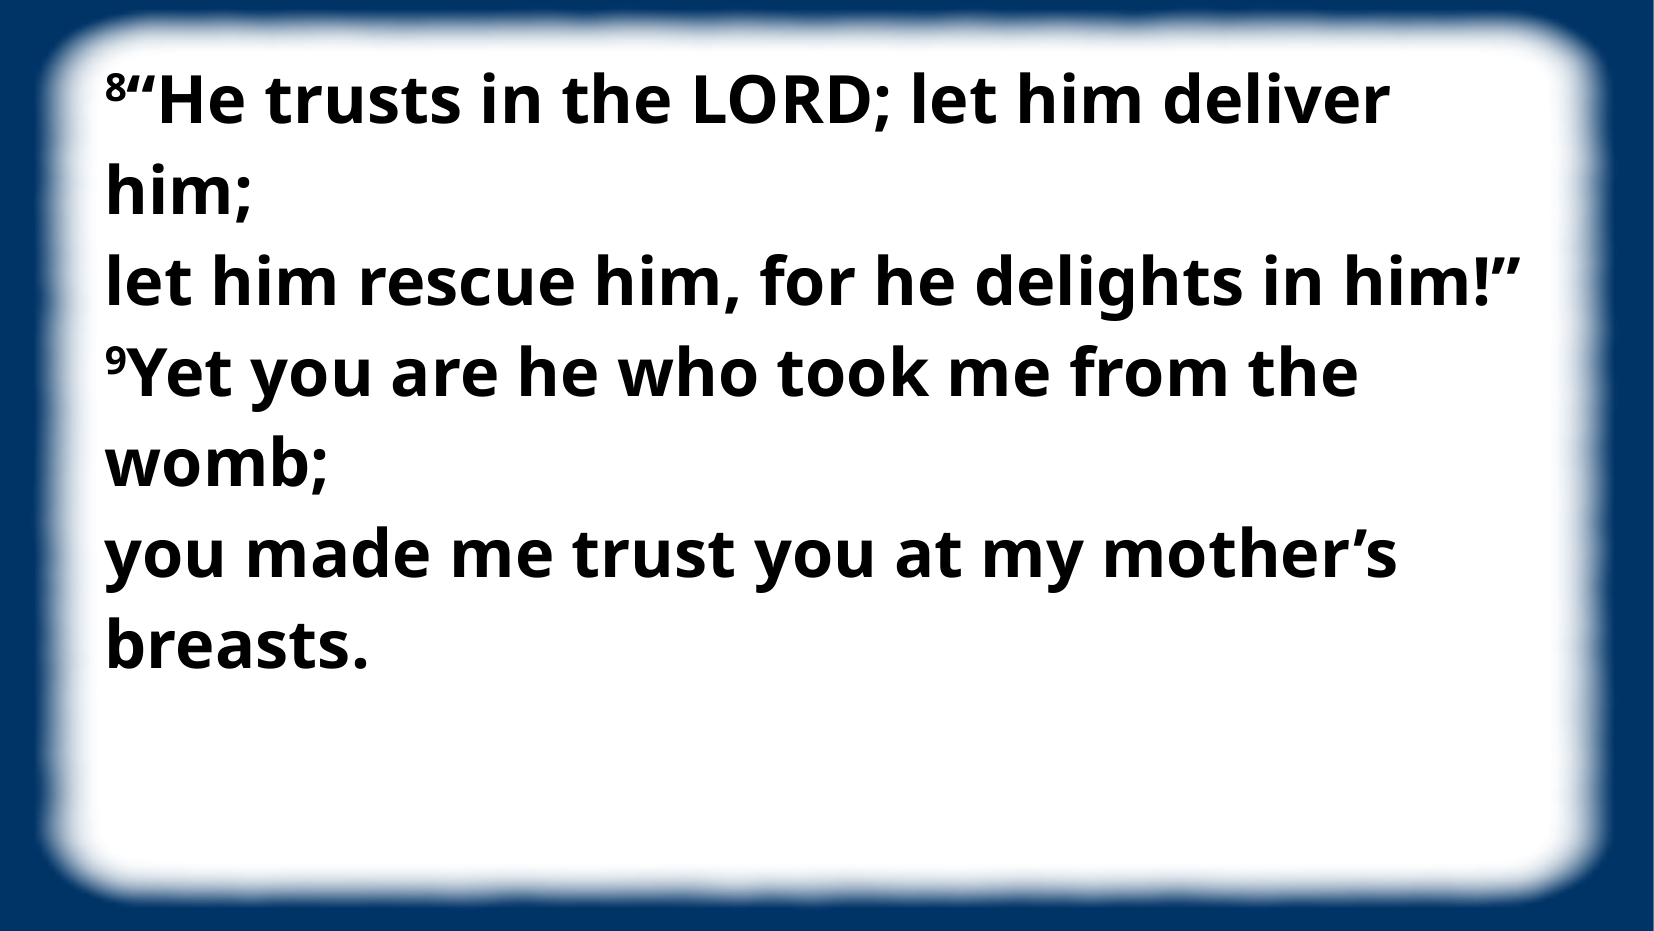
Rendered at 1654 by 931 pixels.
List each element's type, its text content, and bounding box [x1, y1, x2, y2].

text_box 8“He trusts in the LORD; let him deliver him; let him rescue him, for he delights in him!” 9Yet you are he who took me from the womb; you made me trust you at my mother’s breasts. [90, 45, 1561, 504]
picture [0, 0, 1654, 931]
